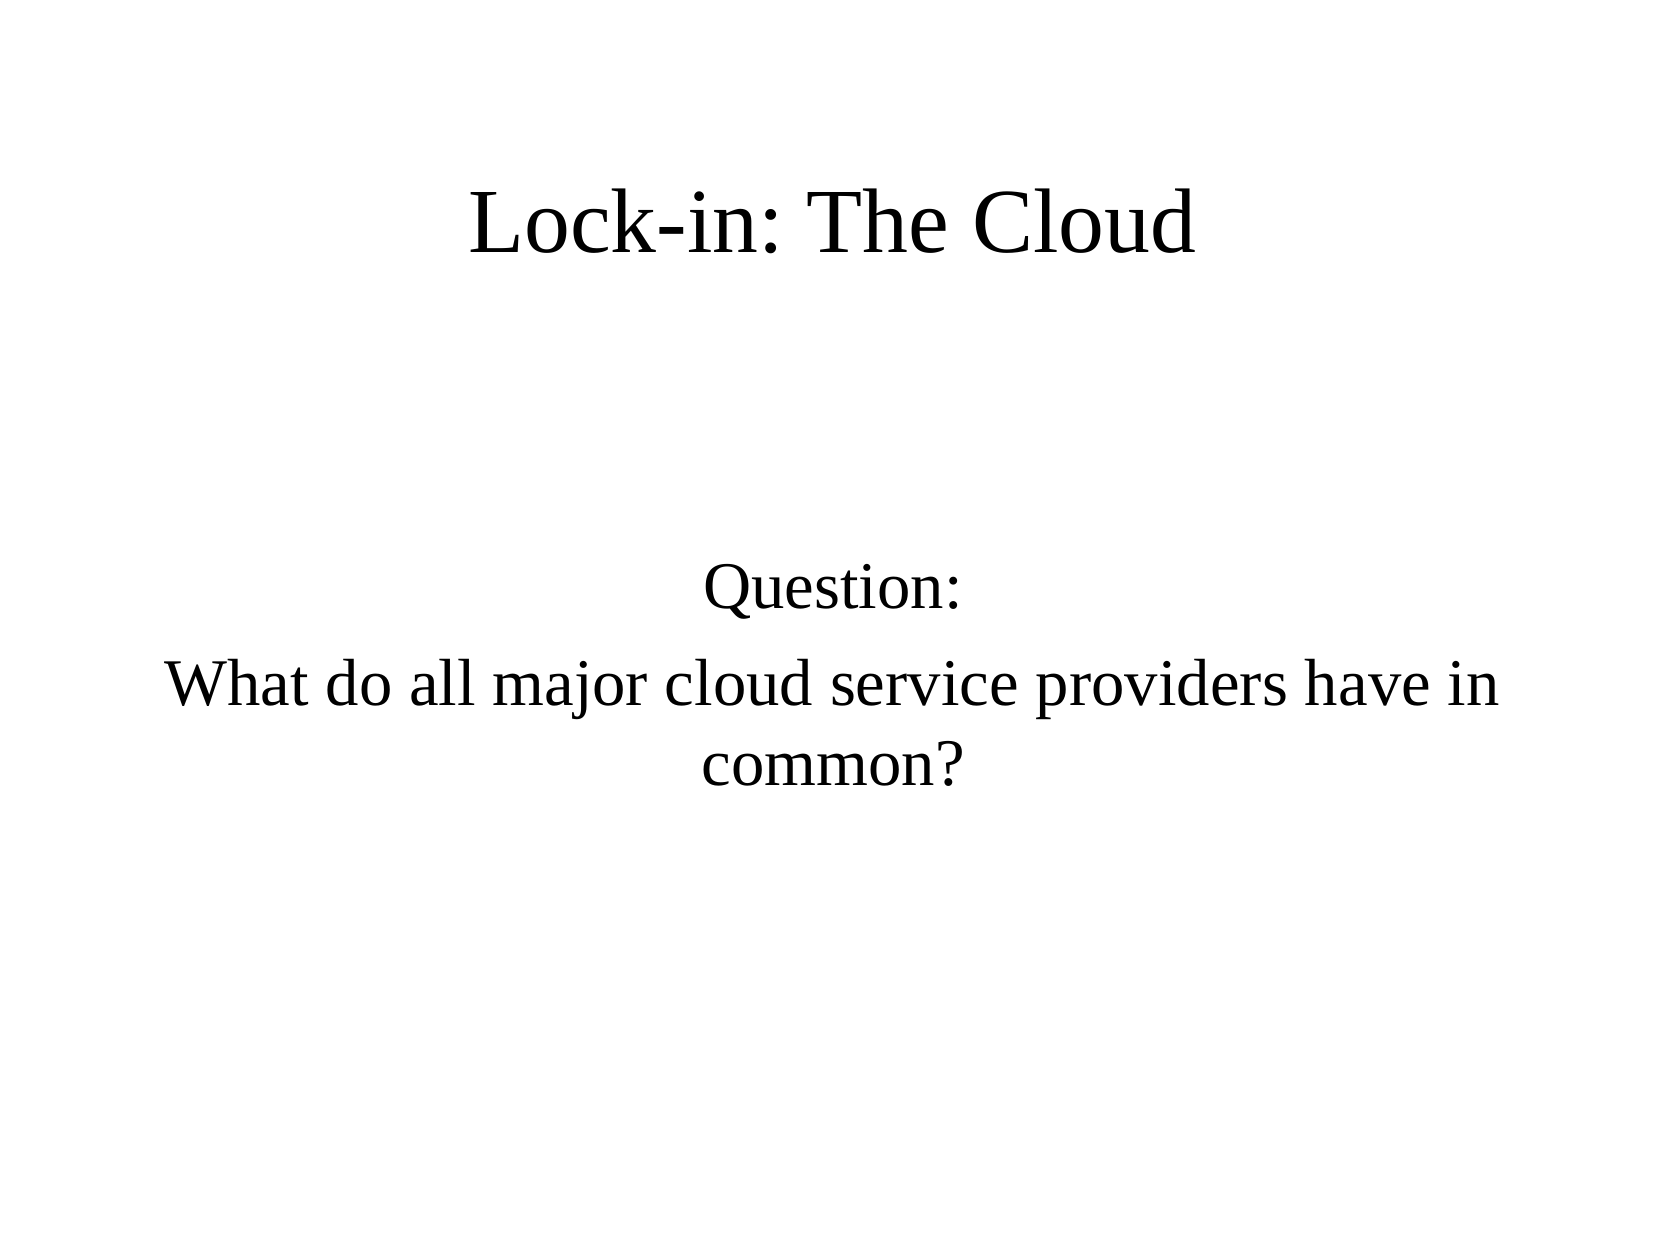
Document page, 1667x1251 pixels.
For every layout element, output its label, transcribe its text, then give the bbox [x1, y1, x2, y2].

subtitle Question: What do all major cloud service providers have in common? [124, 110, 1542, 1230]
